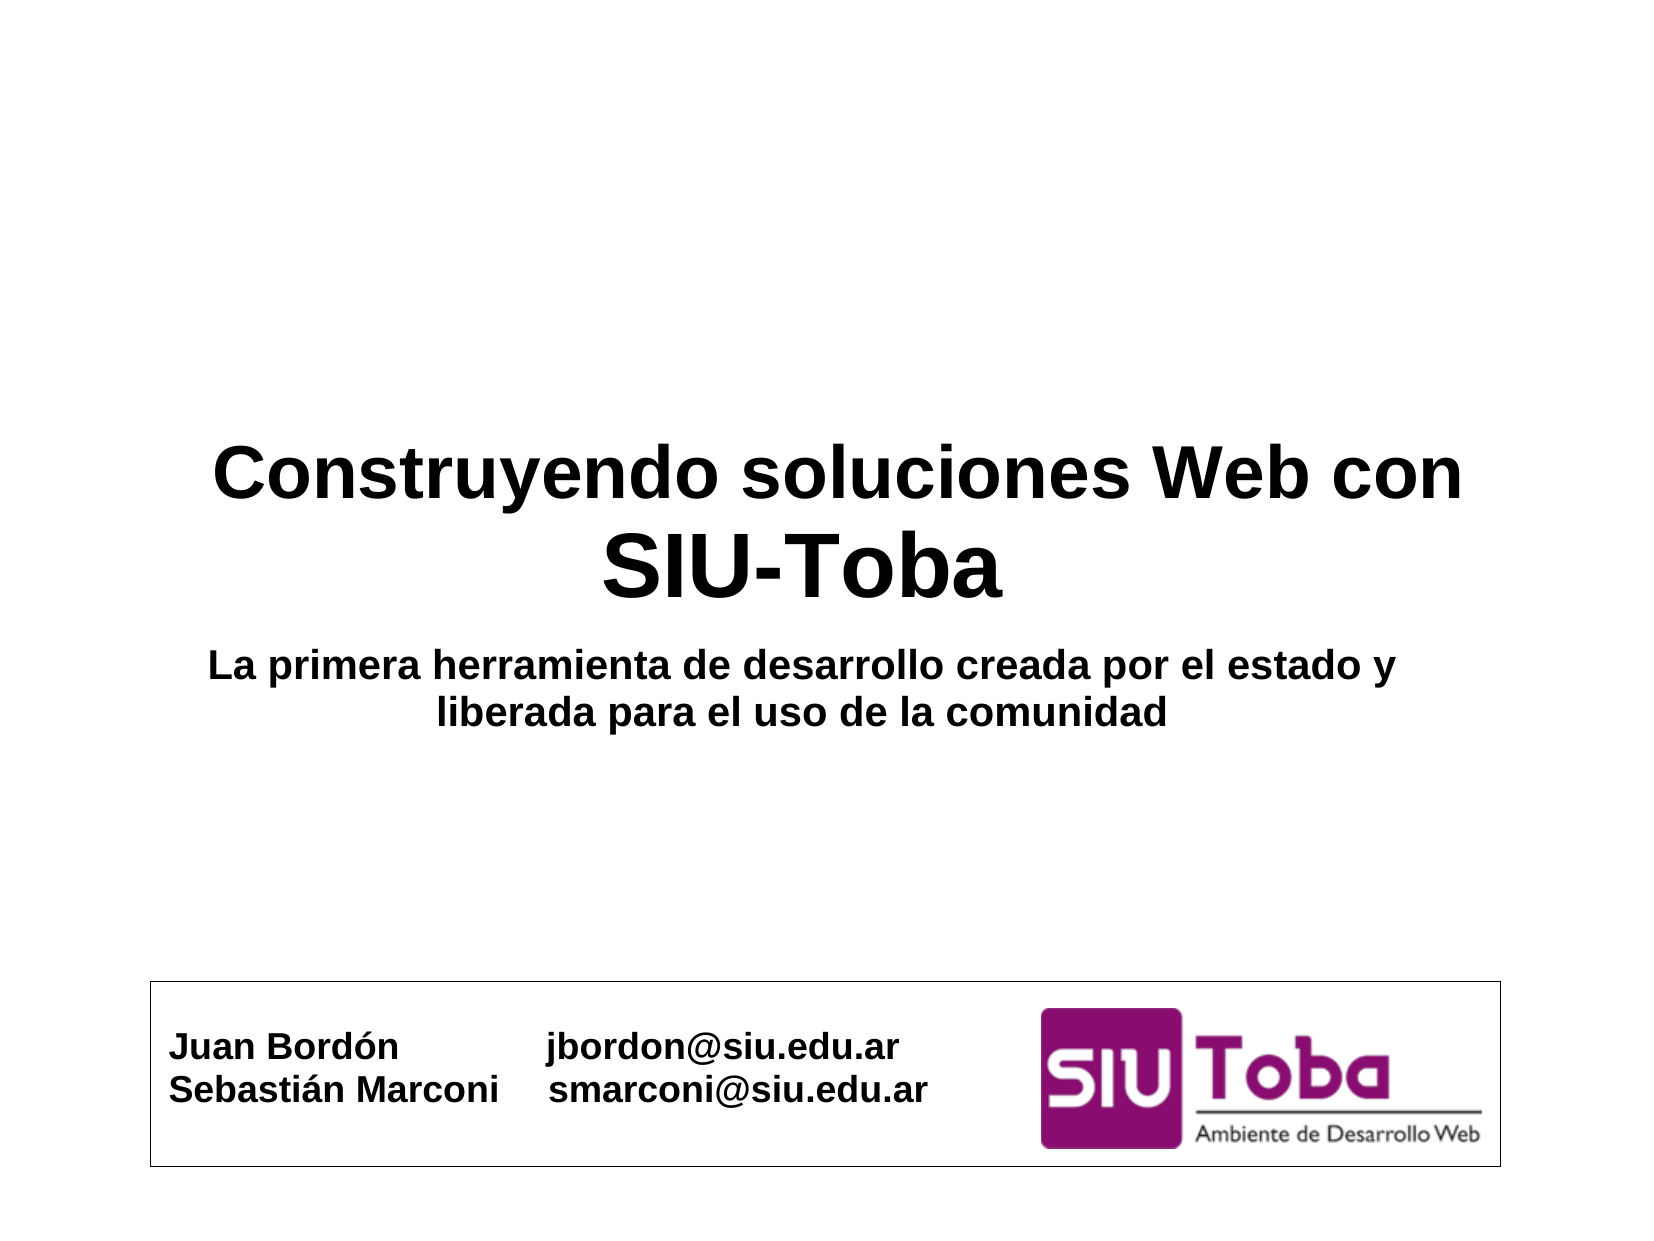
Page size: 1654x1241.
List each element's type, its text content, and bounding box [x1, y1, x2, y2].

text_box Construyendo soluciones Web con SIU-Toba La primera herramienta de desarrollo creada por el estado y liberada para el uso de la comunidad [108, 423, 1496, 745]
text_box Juan Bordón jbordon@siu.edu.ar Sebastián Marconi smarconi@siu.edu.ar [153, 1018, 944, 1164]
text_box [150, 981, 1501, 1167]
picture [1041, 1008, 1482, 1149]
